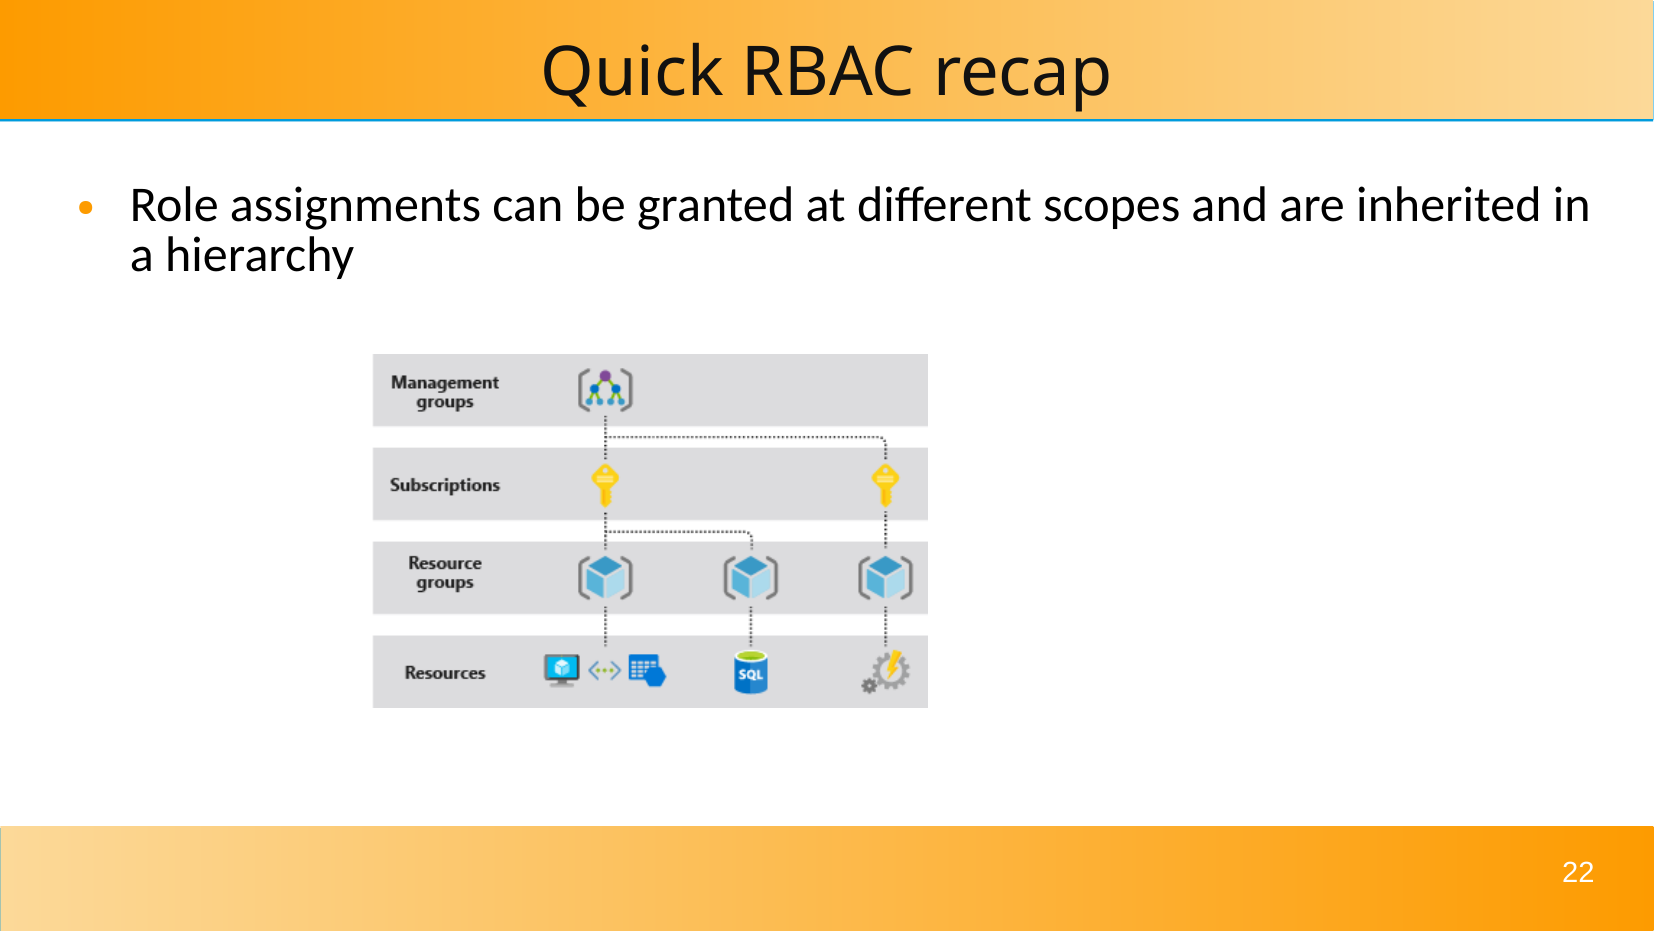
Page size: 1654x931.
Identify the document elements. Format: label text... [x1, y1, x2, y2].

title Networking [1101, 827, 1105, 930]
picture [372, 354, 928, 708]
list Role assignments can be granted at different scopes and are inherited in a hierarchy [59, 112, 1595, 703]
title Quick RBAC recap [59, 26, 1595, 111]
